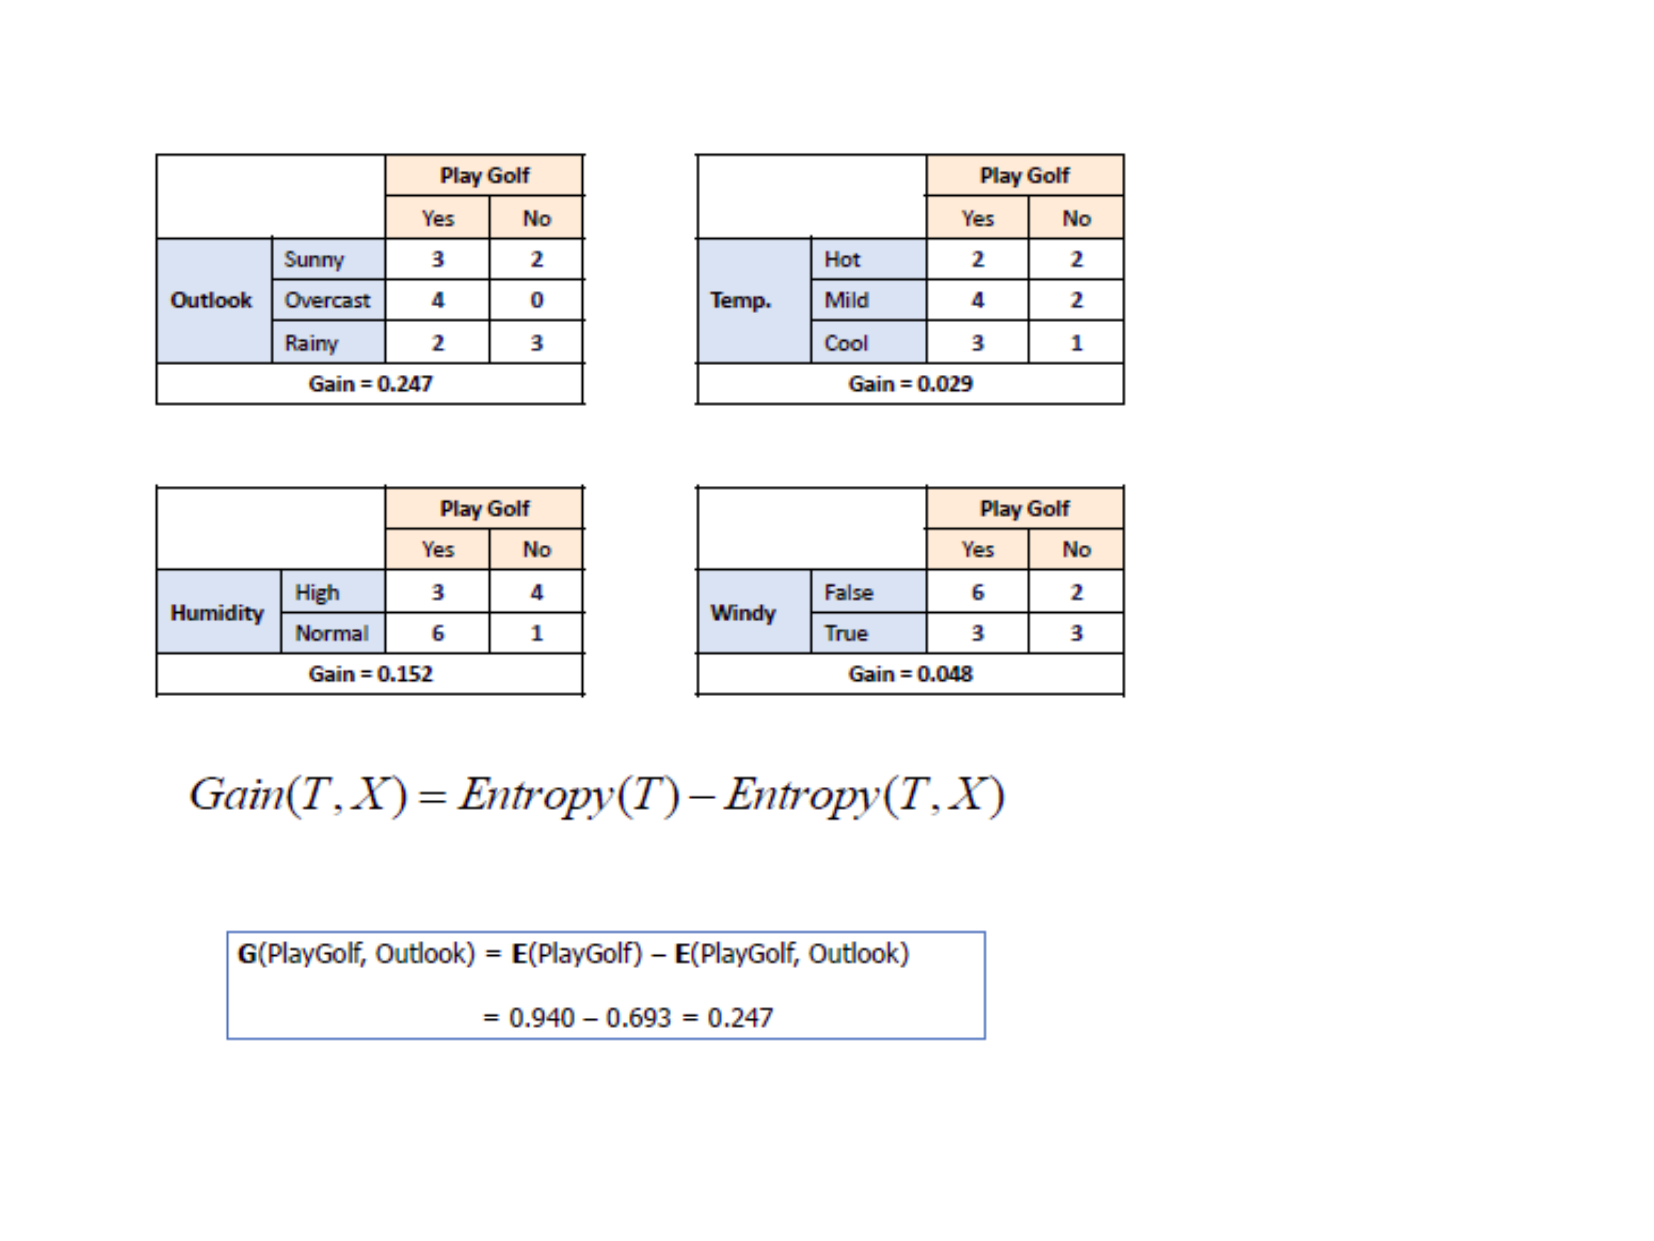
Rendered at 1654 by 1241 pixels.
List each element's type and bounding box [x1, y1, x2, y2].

picture [163, 737, 1040, 1079]
picture [138, 127, 1146, 714]
